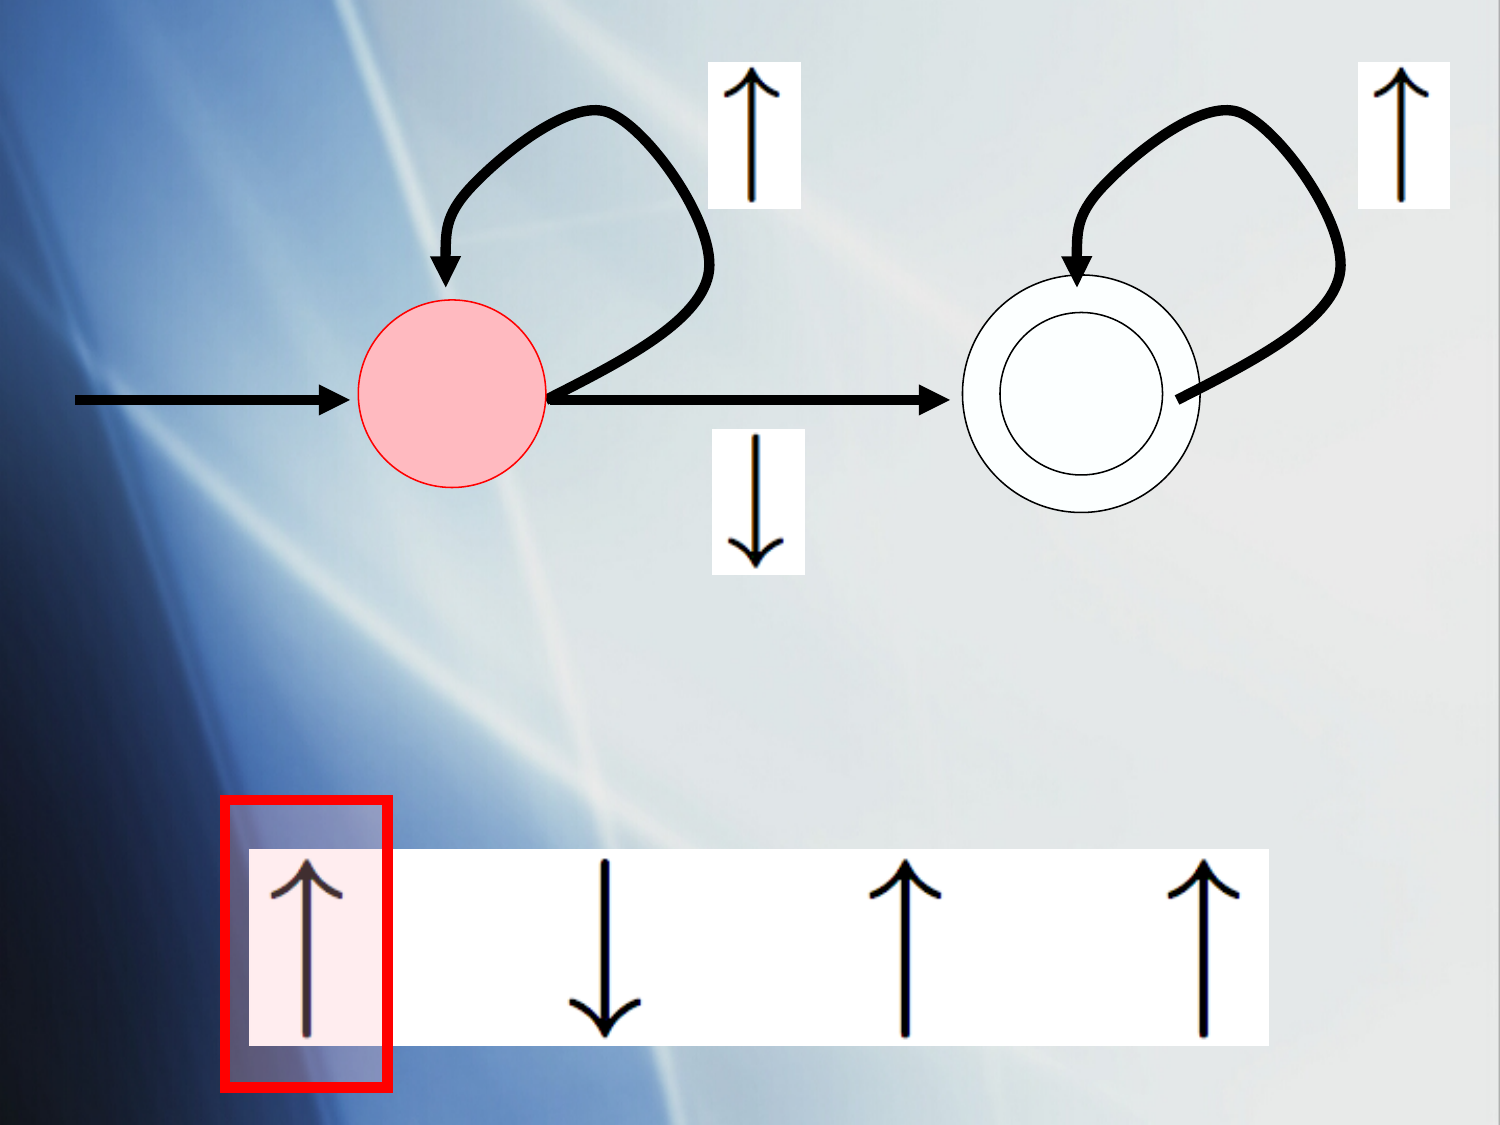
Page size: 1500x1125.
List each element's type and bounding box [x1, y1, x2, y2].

text_box [225, 800, 388, 1088]
text_box [962, 275, 1201, 513]
text_box [358, 299, 546, 488]
picture [0, 0, 1500, 1125]
